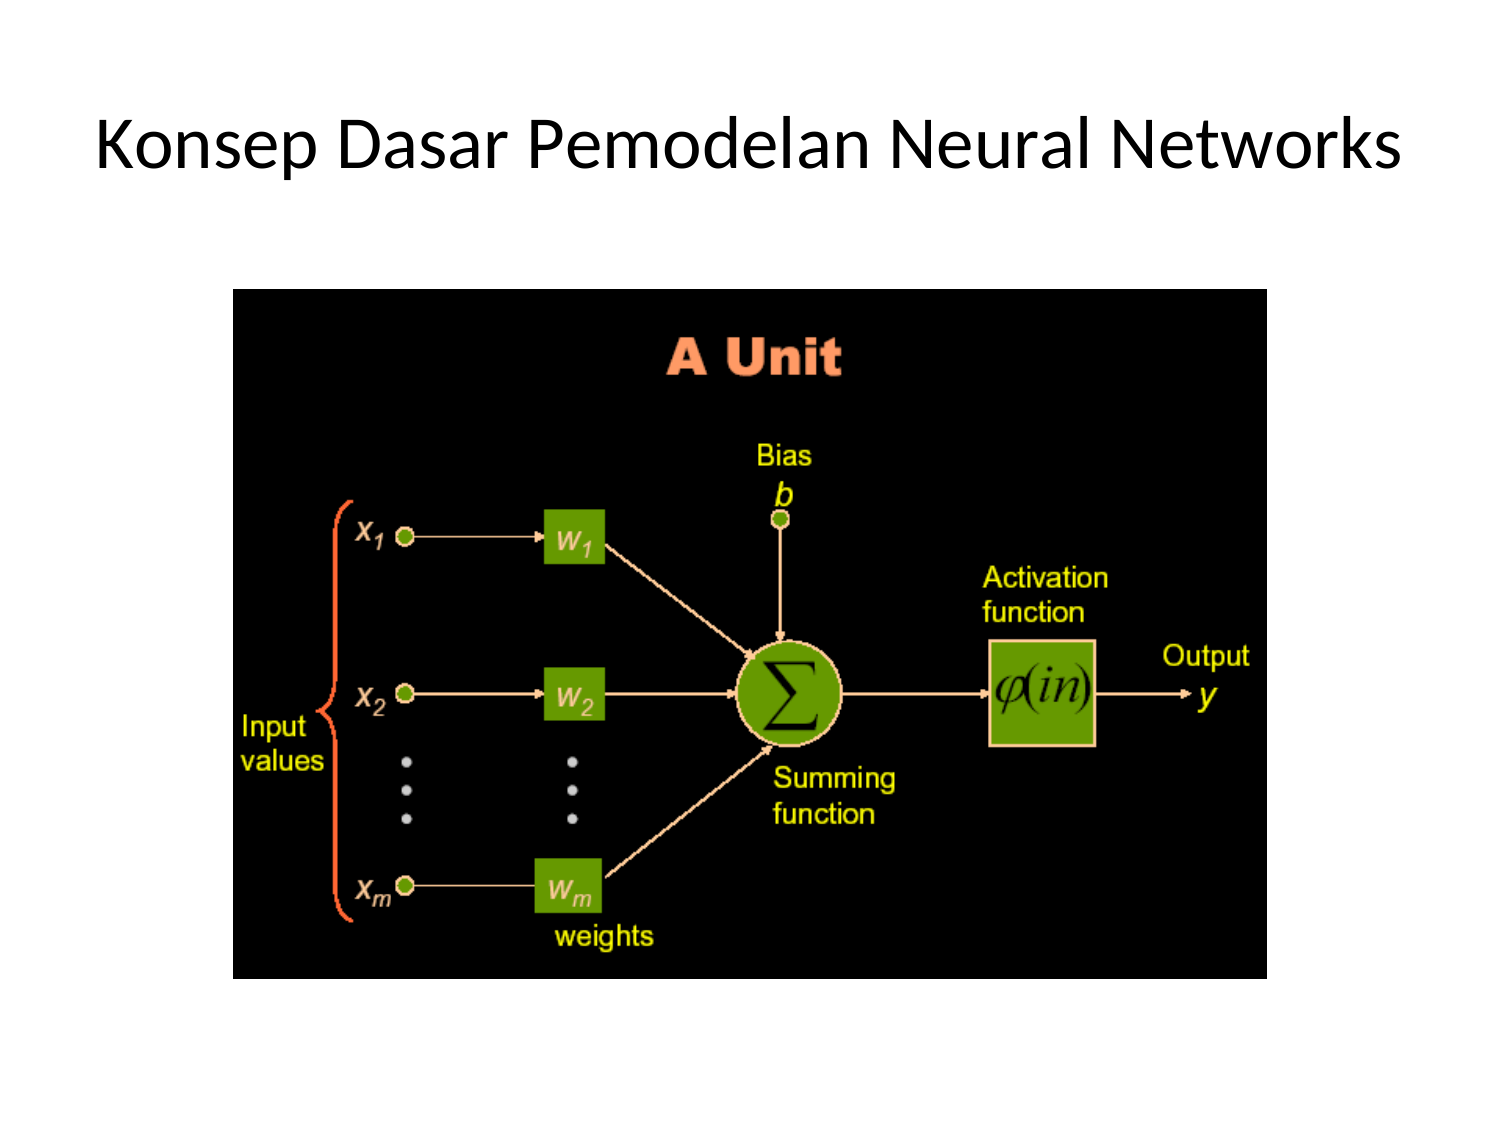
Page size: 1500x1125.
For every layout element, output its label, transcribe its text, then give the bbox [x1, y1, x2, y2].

picture [233, 289, 1267, 979]
title Konsep Dasar Pemodelan Neural Networks [75, 45, 1426, 233]
